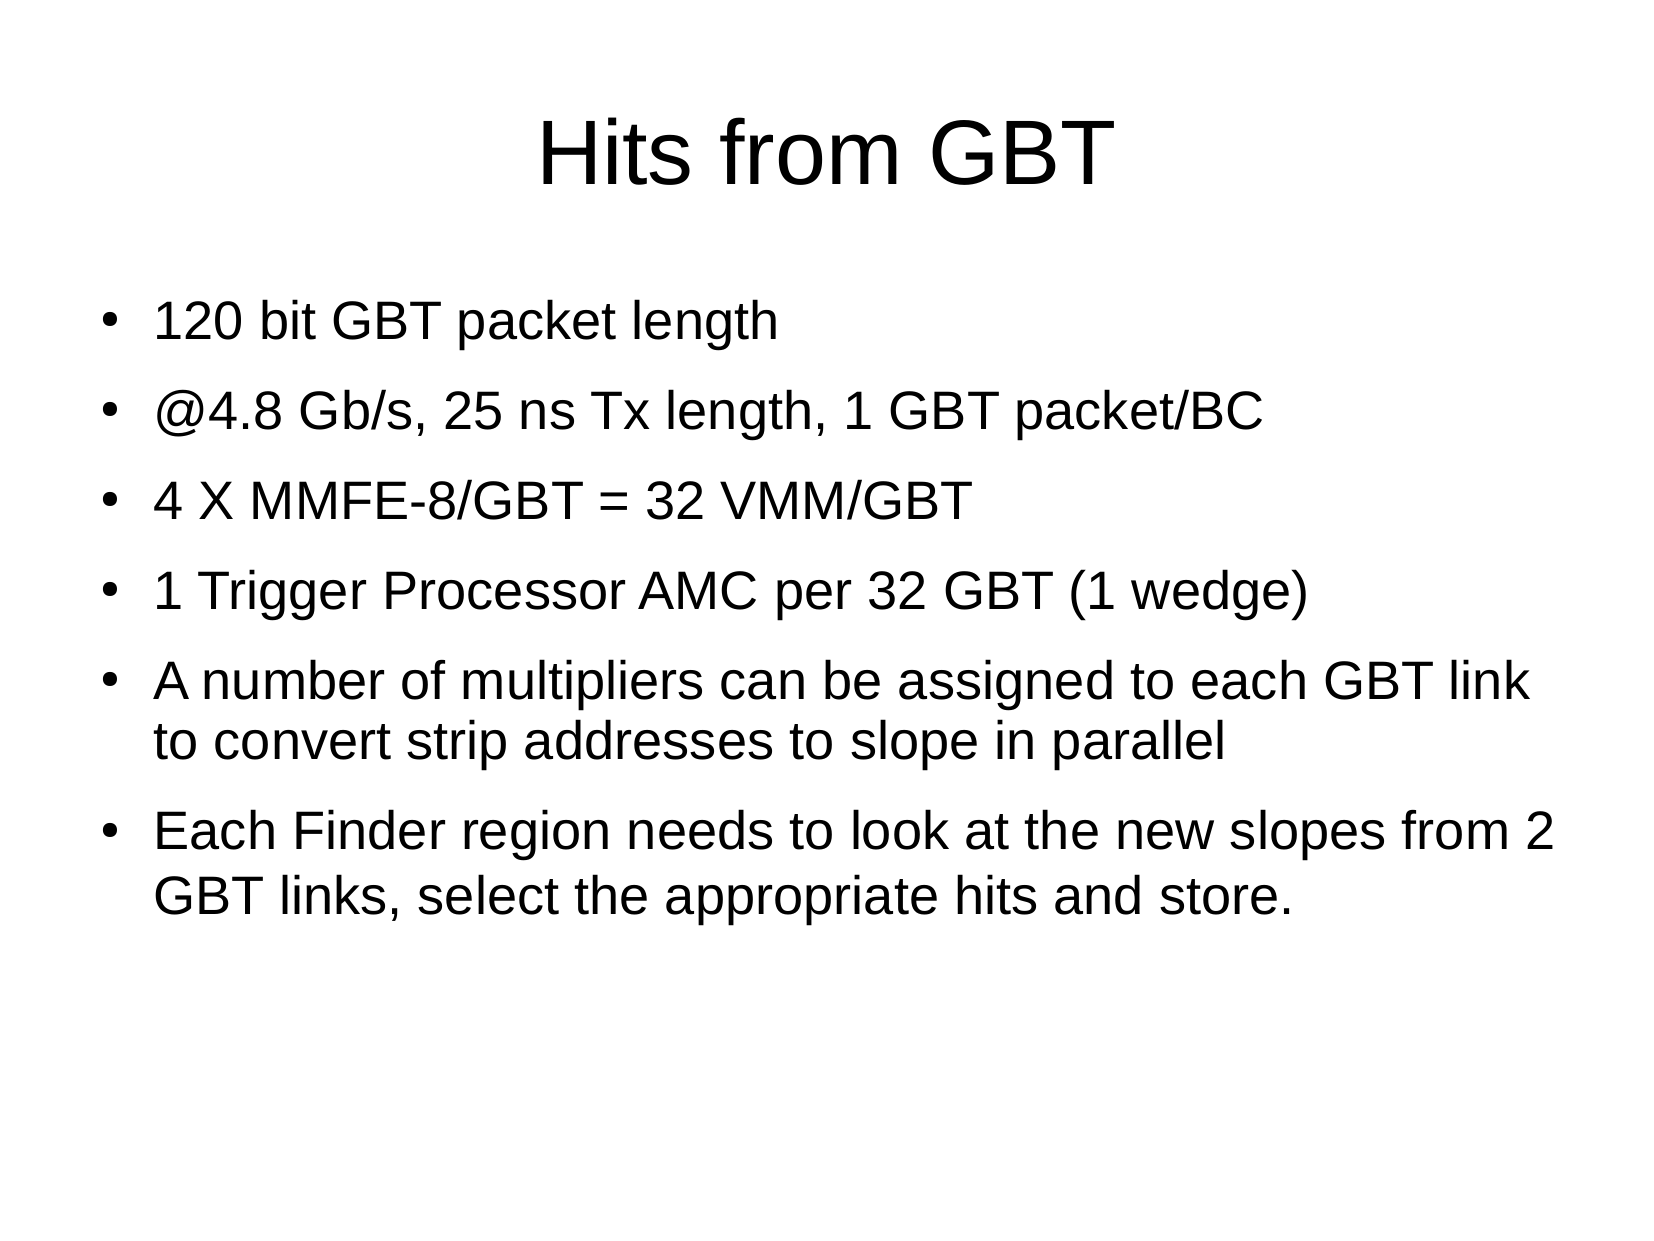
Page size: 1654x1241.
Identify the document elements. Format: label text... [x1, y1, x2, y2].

list 120 bit GBT packet length @4.8 Gb/s, 25 ns Tx length, 1 GBT packet/BC 4 X MMFE-8/GBT = 32 VMM/GBT 1 Trigger Processor AMC per 32 GBT (1 wedge) A number of multipliers can be assigned to each GBT link to convert strip addresses to slope in parallel Each Finder region needs to look at the new slopes from 2 GBT links, select the appropriate hits and store. [82, 290, 1571, 1010]
title Hits from GBT [82, 49, 1571, 257]
